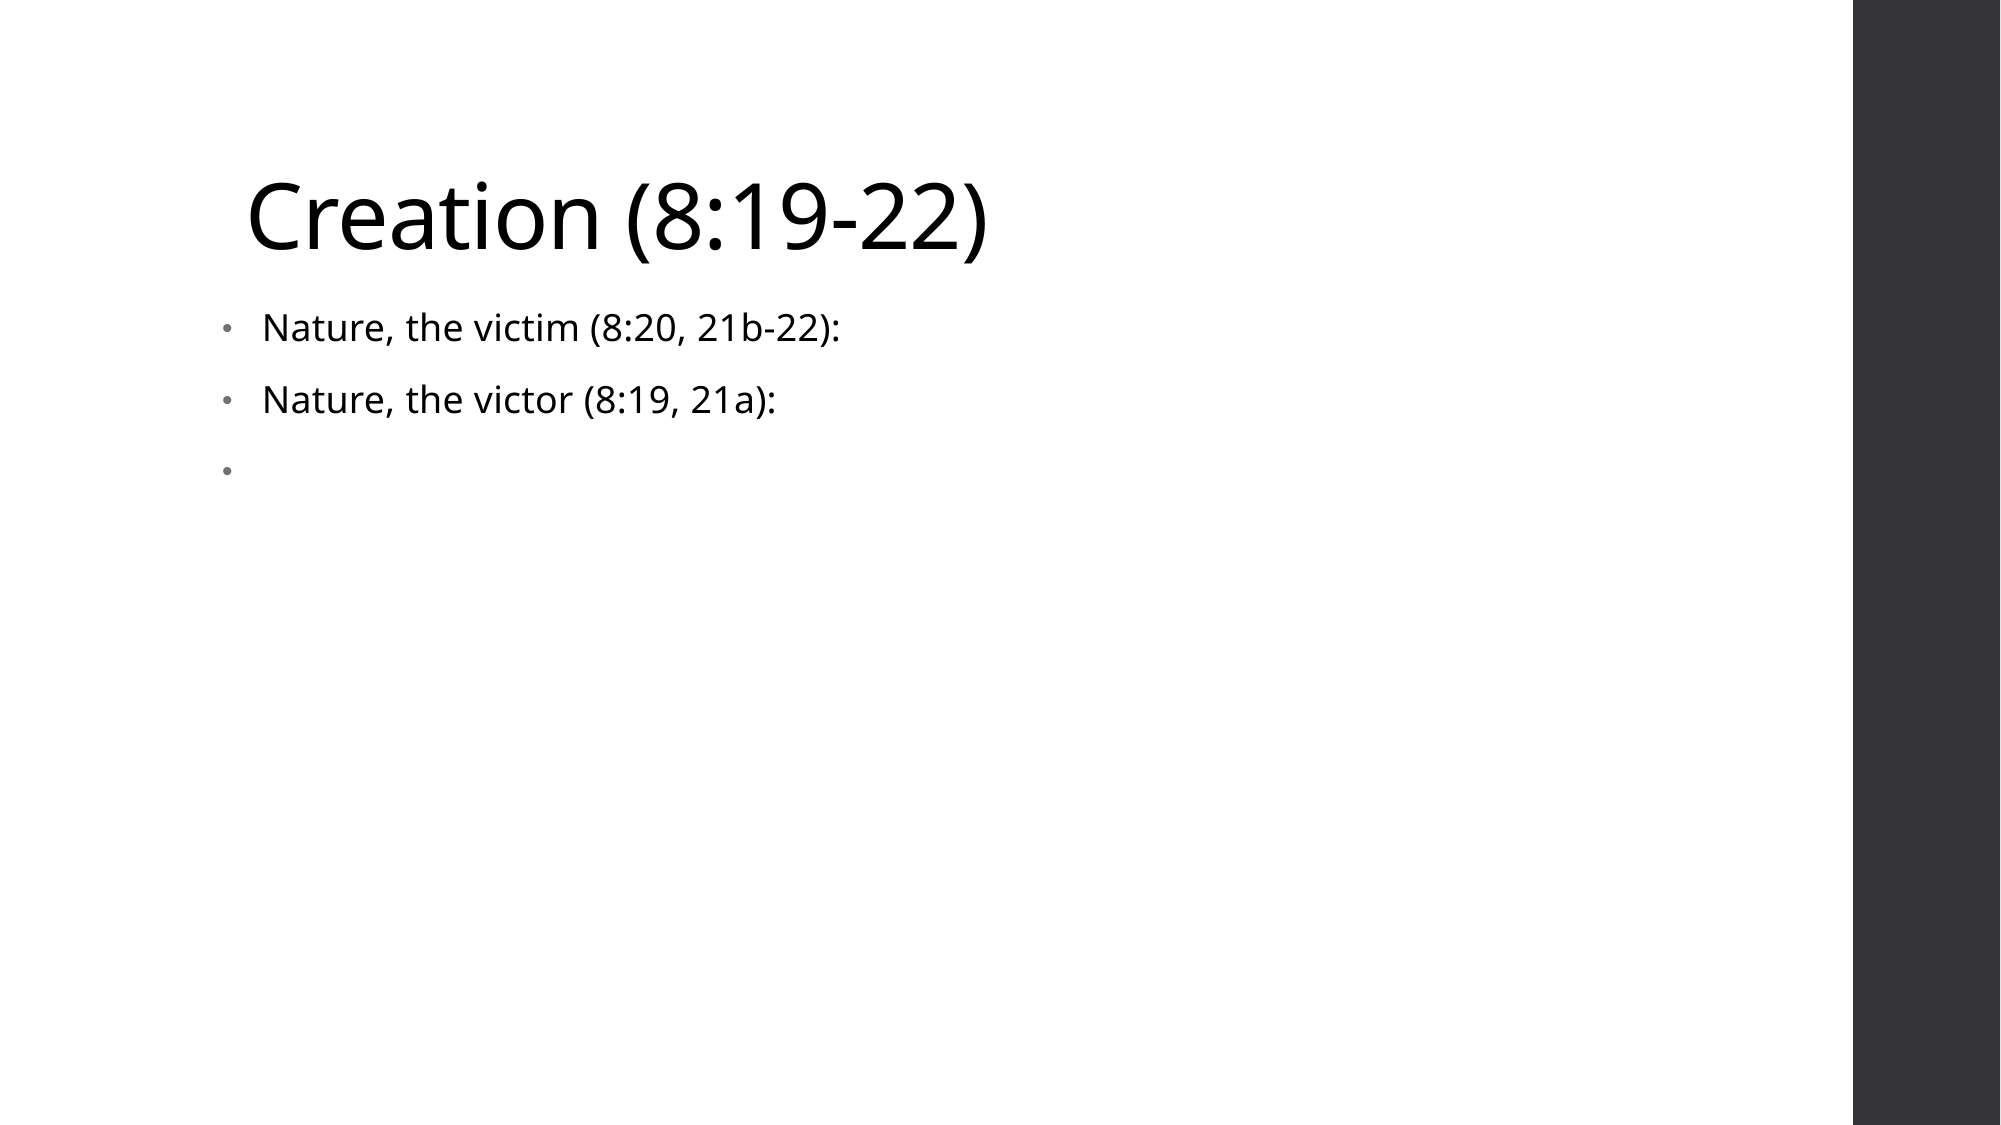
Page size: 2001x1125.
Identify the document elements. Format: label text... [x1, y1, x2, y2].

title Creation (8:19-22) [206, 60, 1797, 278]
list Nature, the victim (8:20, 21b-22): Nature, the victor (8:19, 21a): [206, 299, 1617, 1014]
